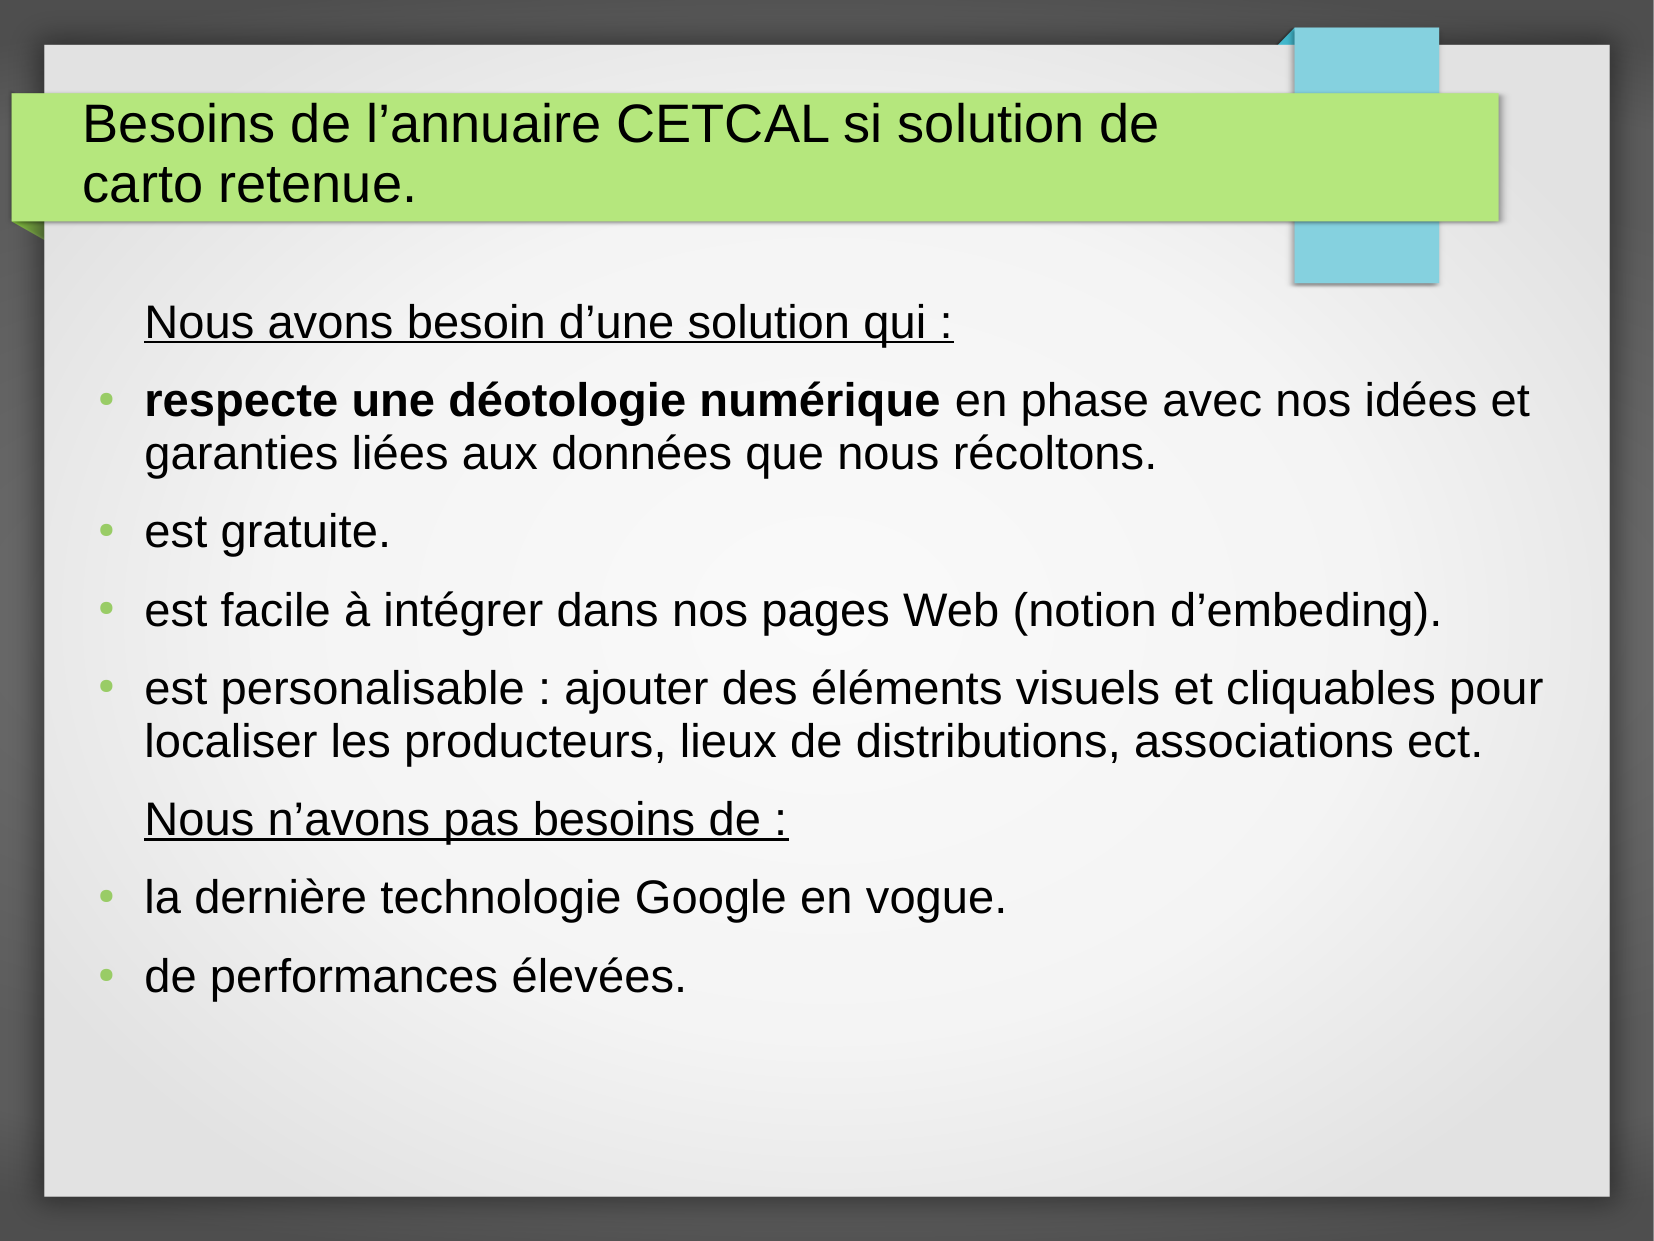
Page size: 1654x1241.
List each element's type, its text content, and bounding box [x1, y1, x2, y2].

title Besoins de l’annuaire CETCAL si solution de carto retenue. [82, 93, 1264, 215]
list Nous avons besoin d’une solution qui : respecte une déotologie numérique en phase avec nos idées et garanties liées aux données que nous récoltons. est gratuite. est facile à intégrer dans nos pages Web (notion d’embeding). est personalisable : ajouter des éléments visuels et cliquables pour localiser les producteurs, lieux de distributions, associations ect. Nous n’avons pas besoins de : la dernière technologie Google en vogue. de performances élevées. [82, 295, 1571, 1015]
picture [0, 0, 1654, 1241]
